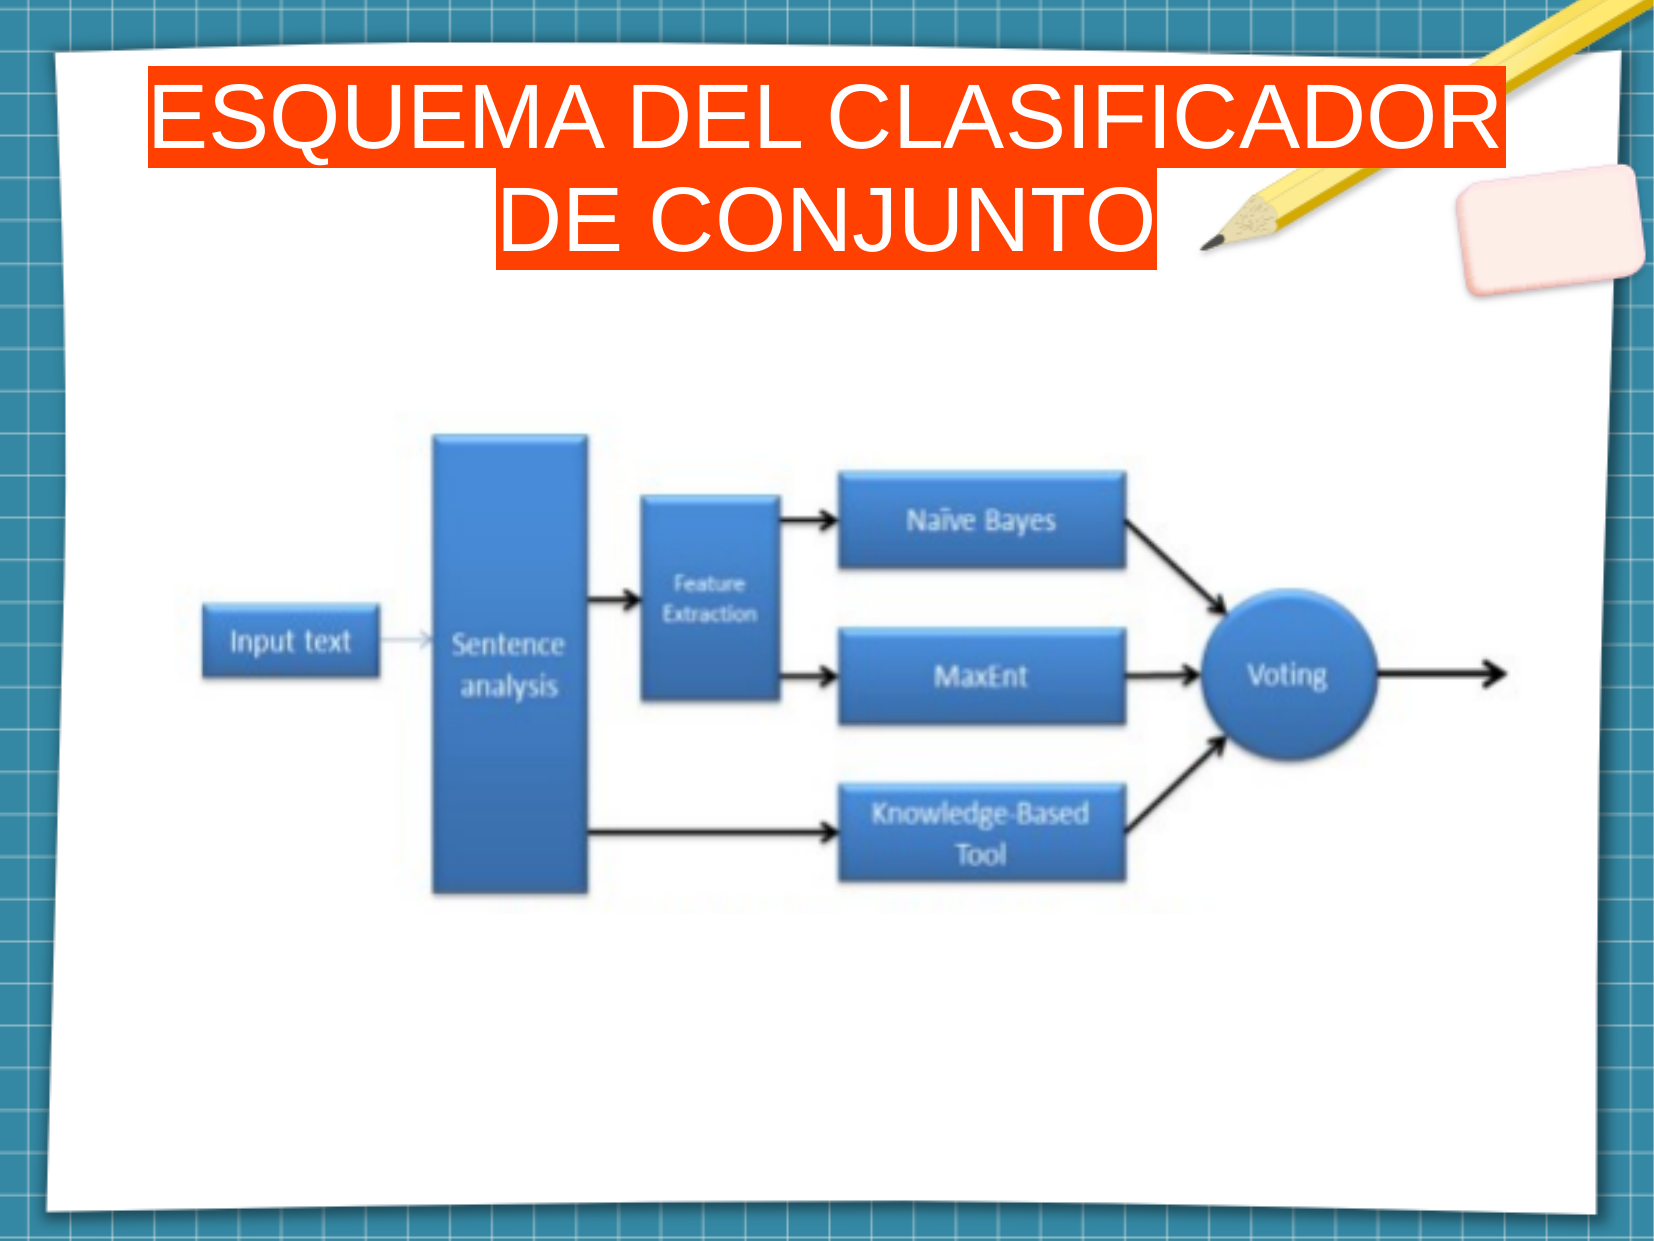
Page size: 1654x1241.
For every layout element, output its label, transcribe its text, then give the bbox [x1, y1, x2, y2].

picture [0, 0, 1654, 1241]
title ESQUEMA DEL CLASIFICADOR DE CONJUNTO [82, 64, 1571, 272]
